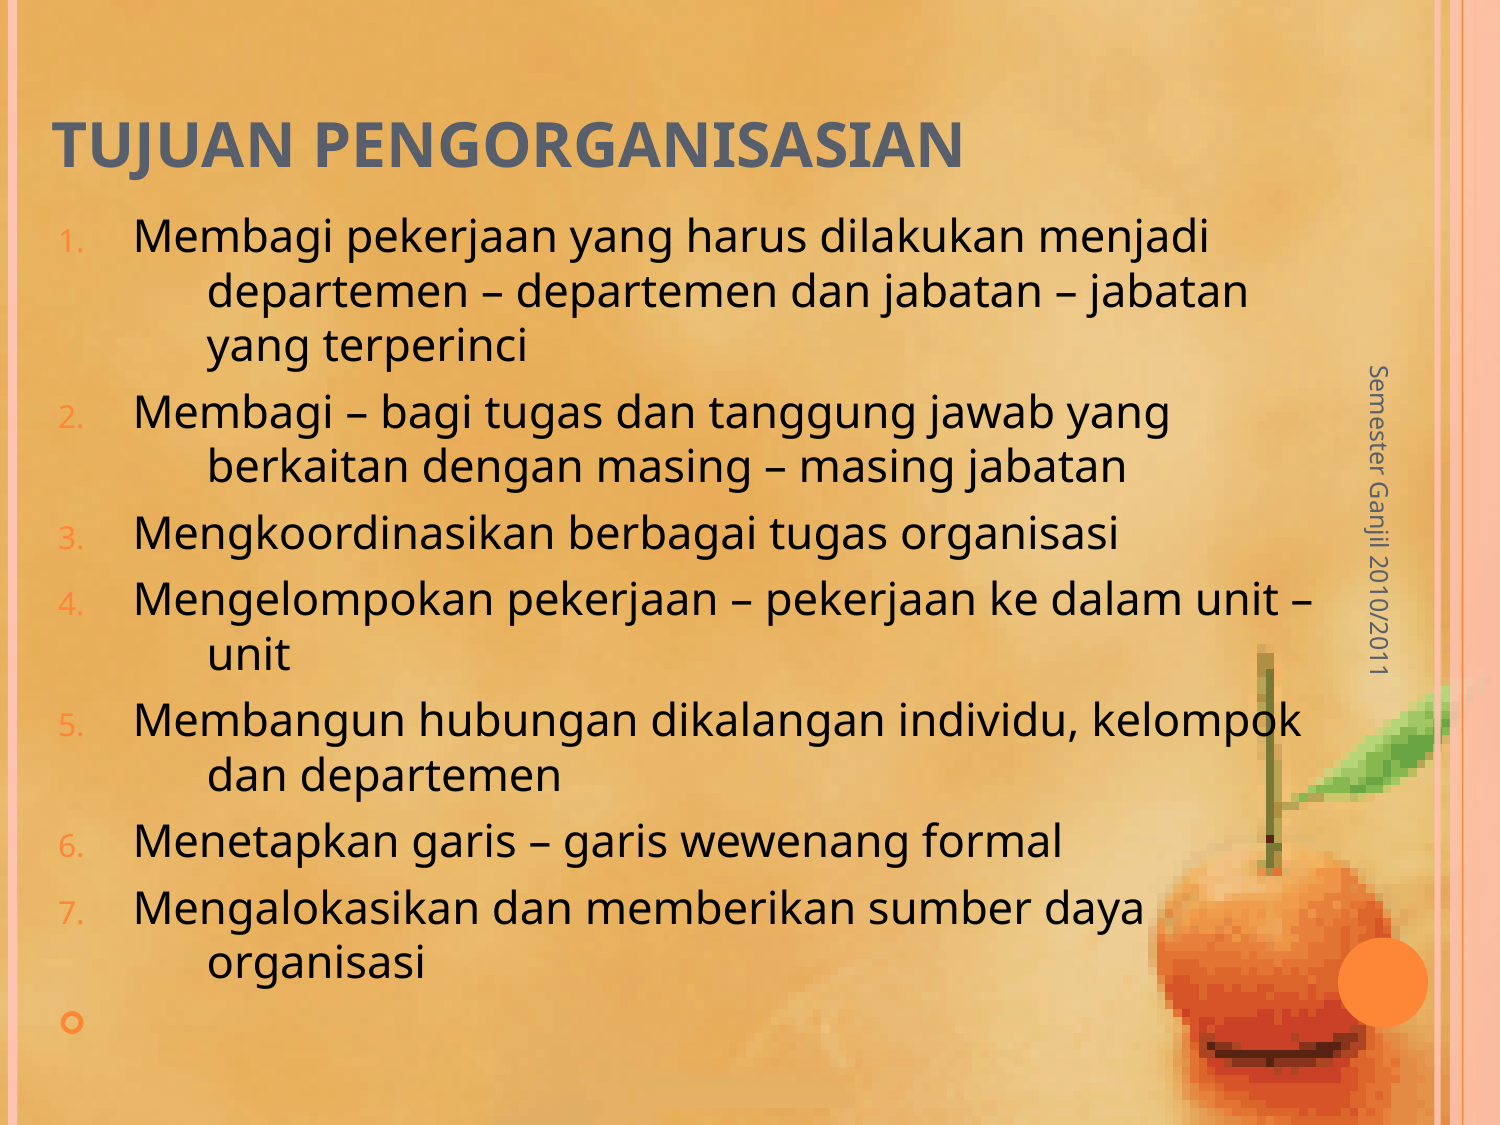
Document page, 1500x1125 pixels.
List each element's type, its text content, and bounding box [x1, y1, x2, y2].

text_box Semester Ganjil 2010/2011 [1350, 350, 1410, 876]
title Tujuan Pengorganisasian [35, 37, 1263, 188]
list Membagi pekerjaan yang harus dilakukan menjadi departemen – departemen dan jabatan – jabatan yang terperinci Membagi – bagi tugas dan tanggung jawab yang berkaitan dengan masing – masing jabatan Mengkoordinasikan berbagai tugas organisasi Mengelompokan pekerjaan – pekerjaan ke dalam unit – unit Membangun hubungan dikalangan individu, kelompok dan departemen Menetapkan garis – garis wewenang formal Mengalokasikan dan memberikan sumber daya organisasi [43, 200, 1365, 1001]
